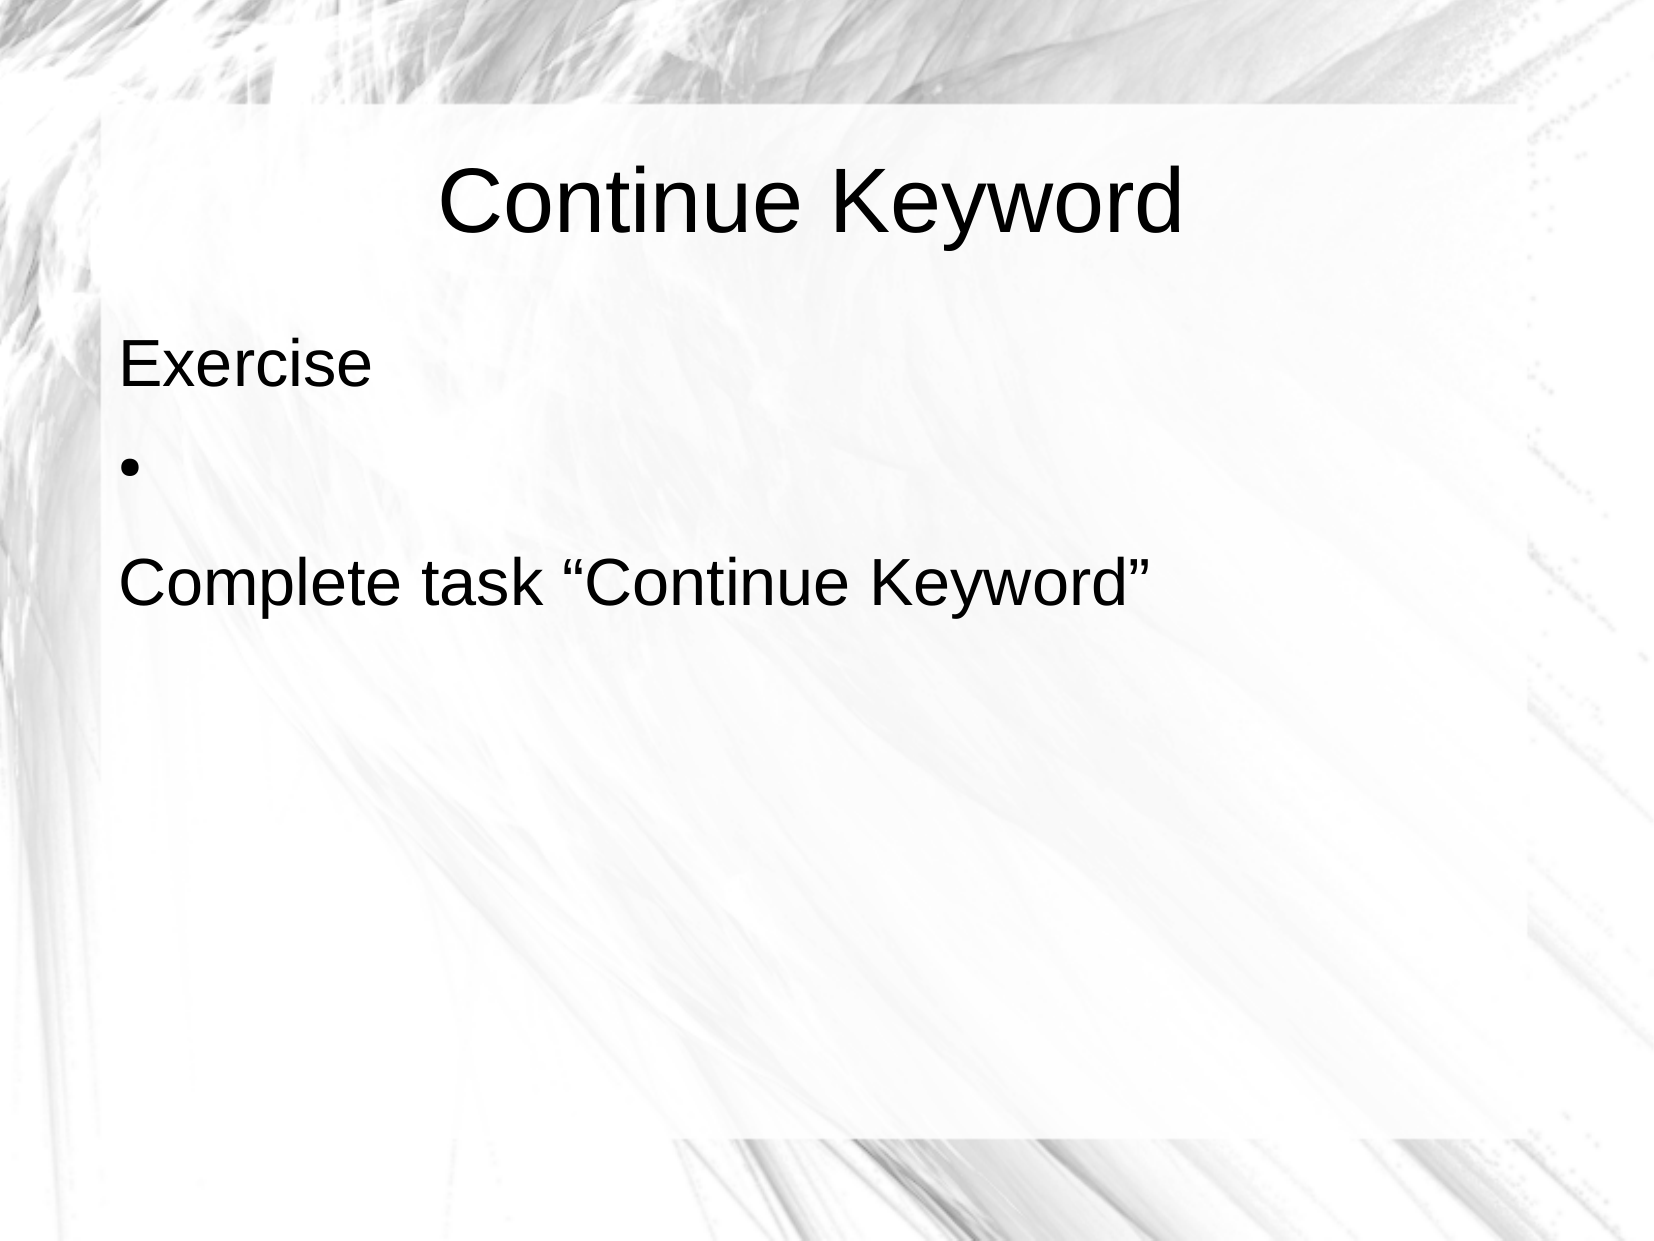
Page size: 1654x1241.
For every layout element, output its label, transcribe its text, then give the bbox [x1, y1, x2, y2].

list Exercise Complete task “Continue Keyword” [118, 319, 1571, 945]
title Continue Keyword [118, 112, 1506, 281]
